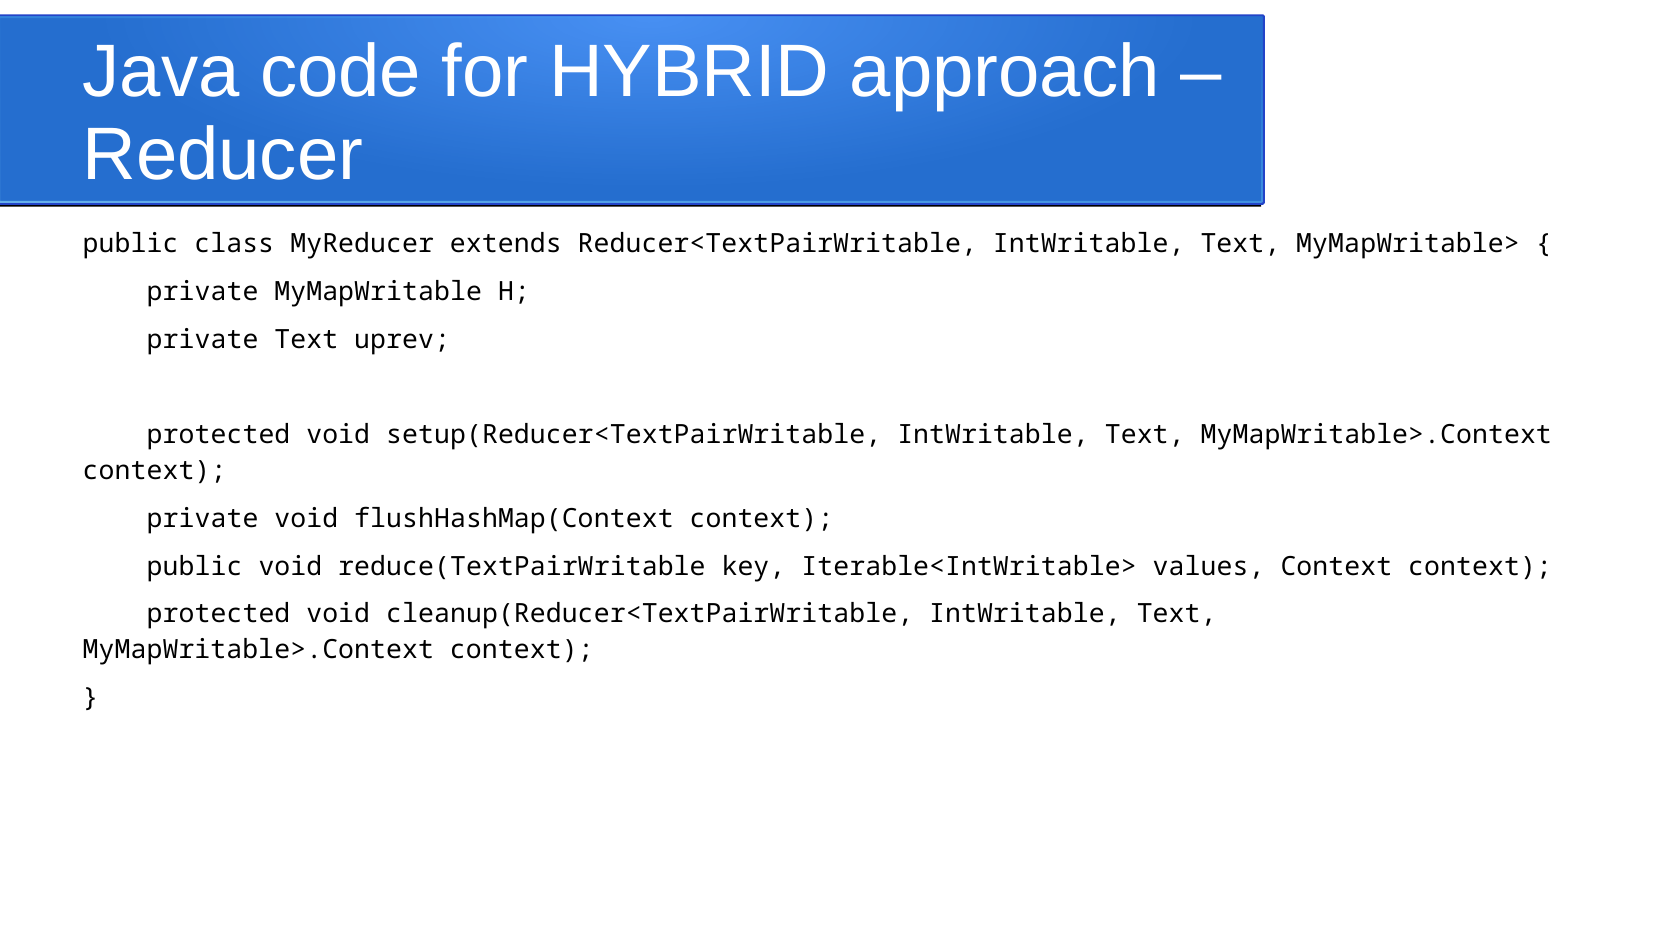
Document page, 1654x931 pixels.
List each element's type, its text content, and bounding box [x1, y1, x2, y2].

list public class MyReducer extends Reducer<TextPairWritable, IntWritable, Text, MyMapWritable> { private MyMapWritable H; private Text uprev; protected void setup(Reducer<TextPairWritable, IntWritable, Text, MyMapWritable>.Context context); private void flushHashMap(Context context); public void reduce(TextPairWritable key, Iterable<IntWritable> values, Context context); protected void cleanup(Reducer<TextPairWritable, IntWritable, Text, MyMapWritable>.Context context); } [82, 224, 1571, 764]
title Java code for HYBRID approach – Reducer [82, 29, 1235, 196]
